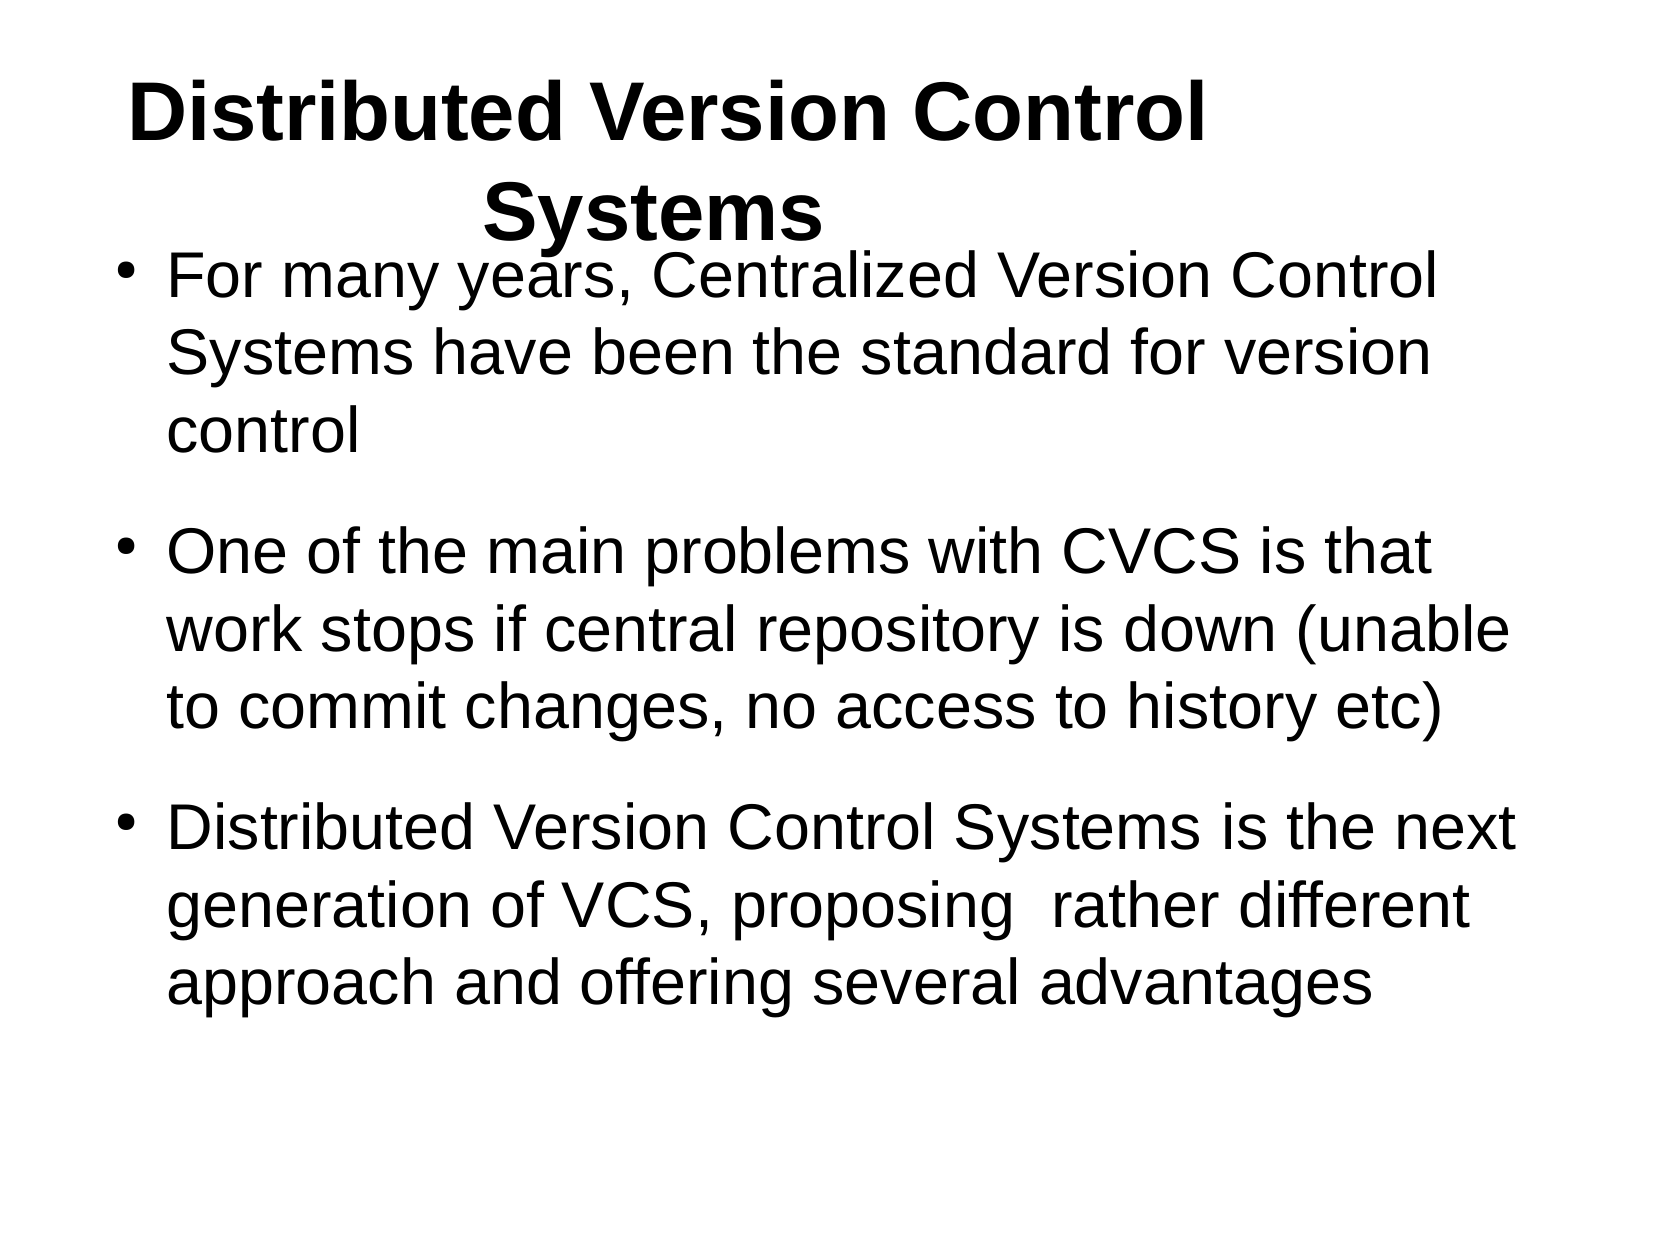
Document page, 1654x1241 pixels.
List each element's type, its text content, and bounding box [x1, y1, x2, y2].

title Distributed Version Control Systems [82, 49, 1571, 196]
list For many years, Centralized Version Control Systems have been the standard for version control One of the main problems with CVCS is that work stops if central repository is down (unable to commit changes, no access to history etc) Distributed Version Control Systems is the next generation of VCS, proposing rather different approach and offering several advantages [82, 225, 1538, 1186]
